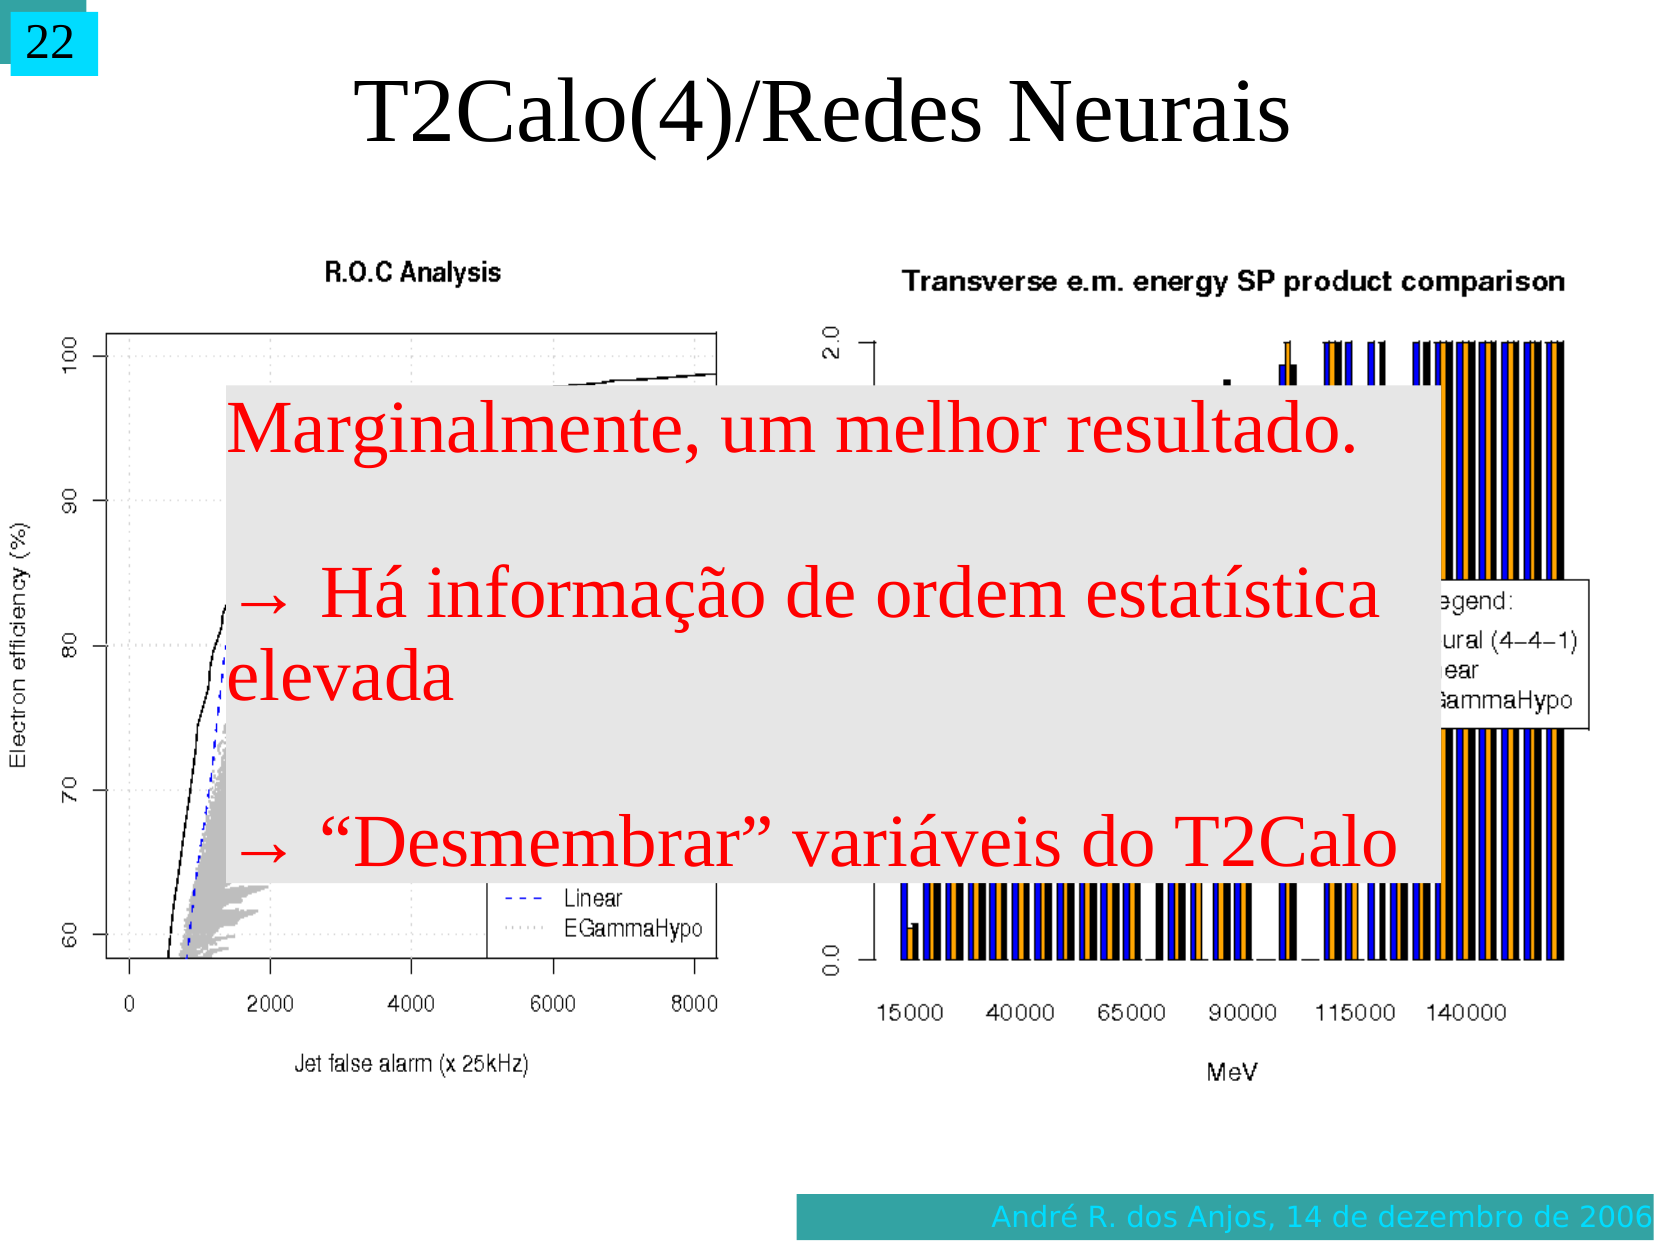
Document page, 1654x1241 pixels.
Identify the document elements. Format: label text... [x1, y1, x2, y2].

title T2Calo(4)/Redes Neurais [117, 31, 1530, 189]
text_box Marginalmente, um melhor resultado. → Há informação de ordem estatística elevada → “Desmembrar” variáveis do T2Calo [226, 385, 1442, 884]
picture [2, 210, 1653, 1120]
